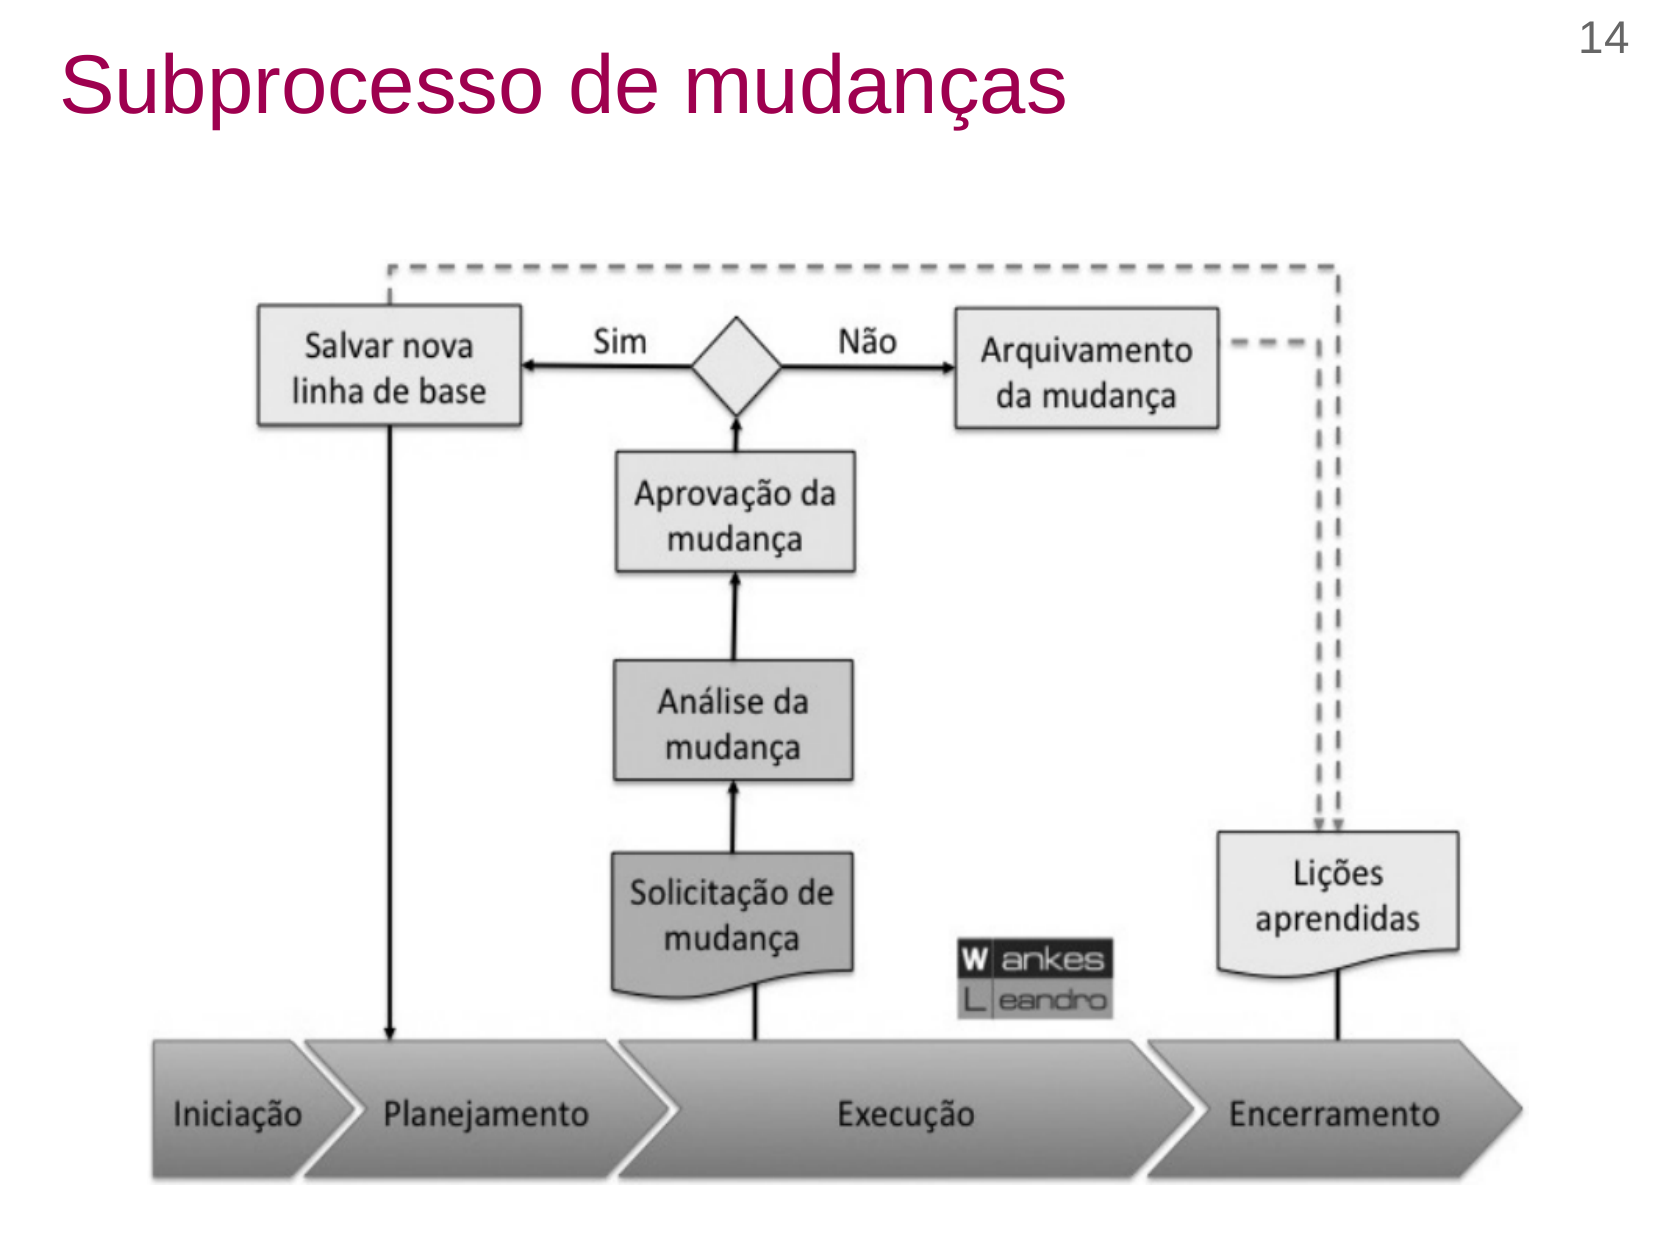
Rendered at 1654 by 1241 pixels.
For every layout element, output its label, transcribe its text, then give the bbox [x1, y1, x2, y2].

picture [147, 259, 1529, 1185]
title Subprocesso de mudanças [59, 29, 1595, 148]
